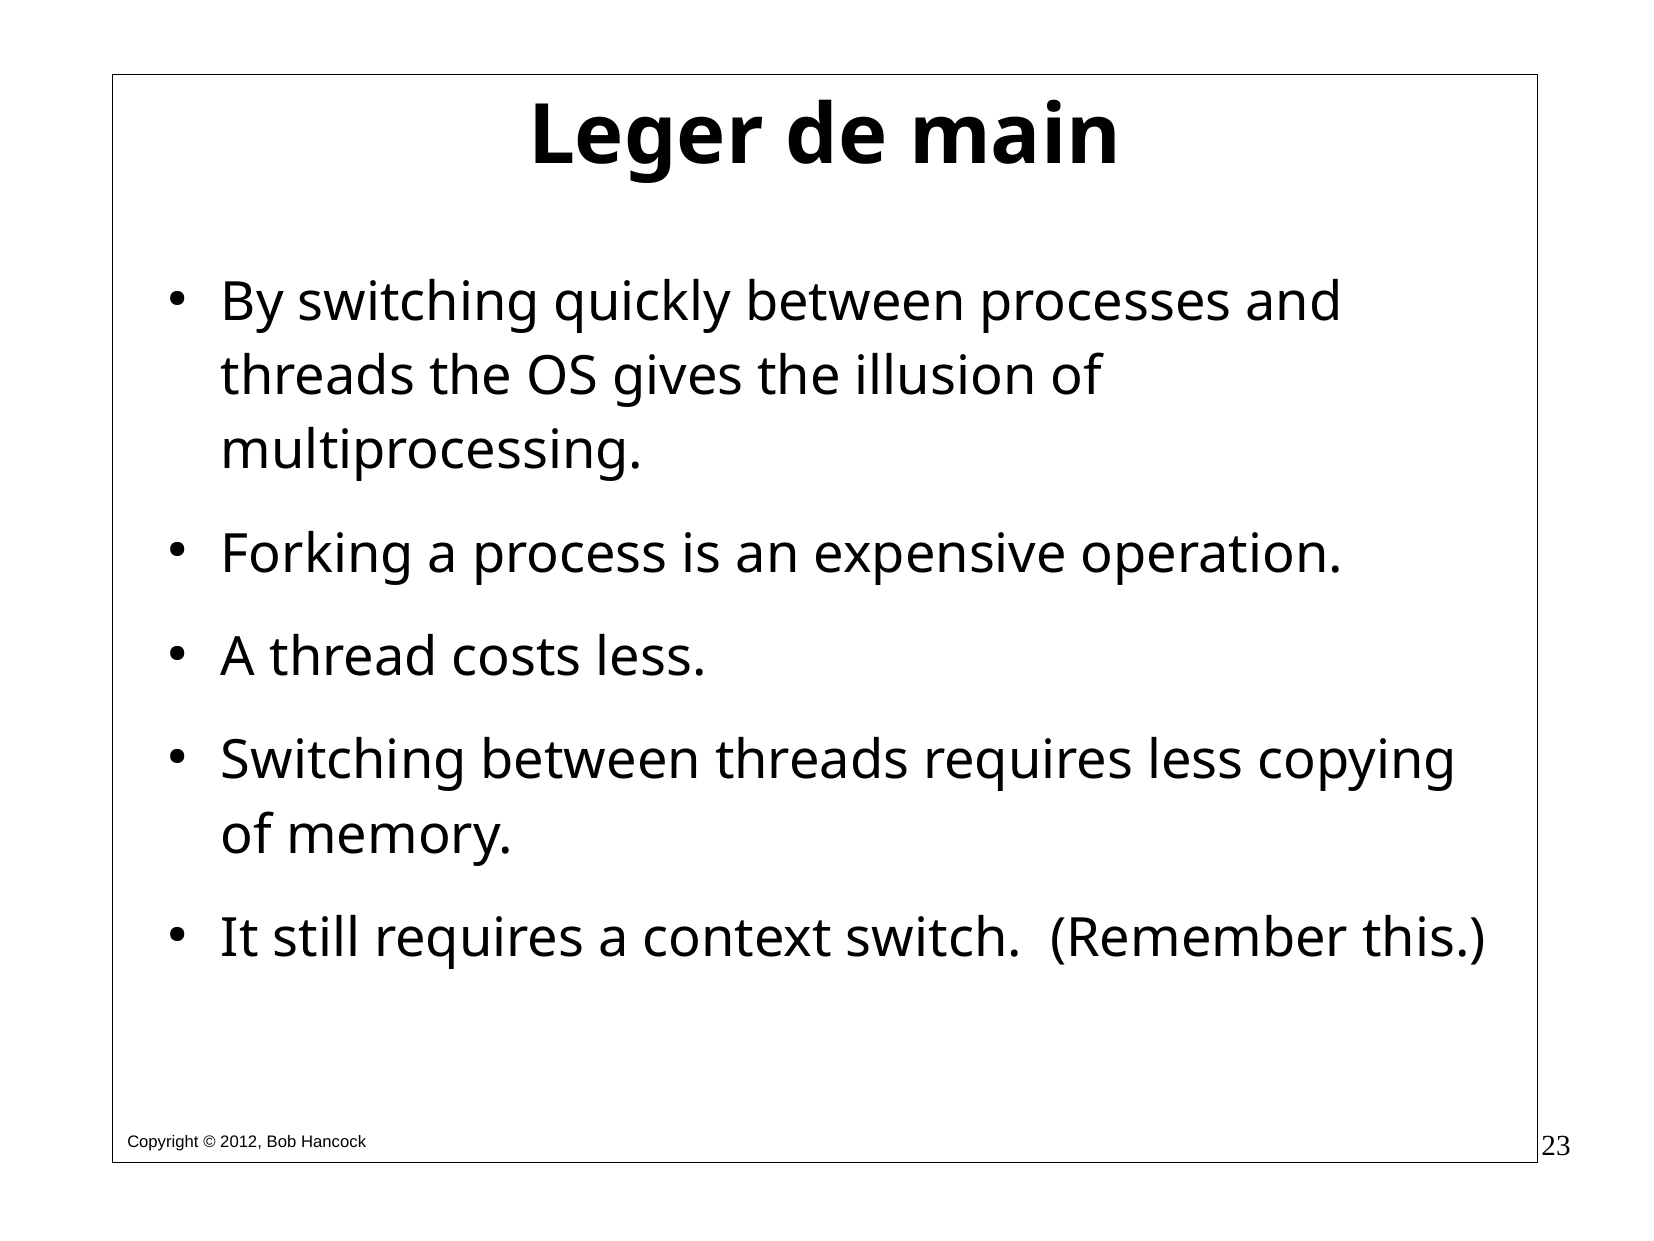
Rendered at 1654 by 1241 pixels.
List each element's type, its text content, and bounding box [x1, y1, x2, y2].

title Leger de main [112, 75, 1538, 188]
text_box Copyright © 2012, Bob Hancock [112, 1125, 382, 1159]
list By switching quickly between processes and threads the OS gives the illusion of multiprocessing. Forking a process is an expensive operation. A thread costs less. Switching between threads requires less copying of memory. It still requires a context switch. (Remember this.) [150, 262, 1501, 1126]
